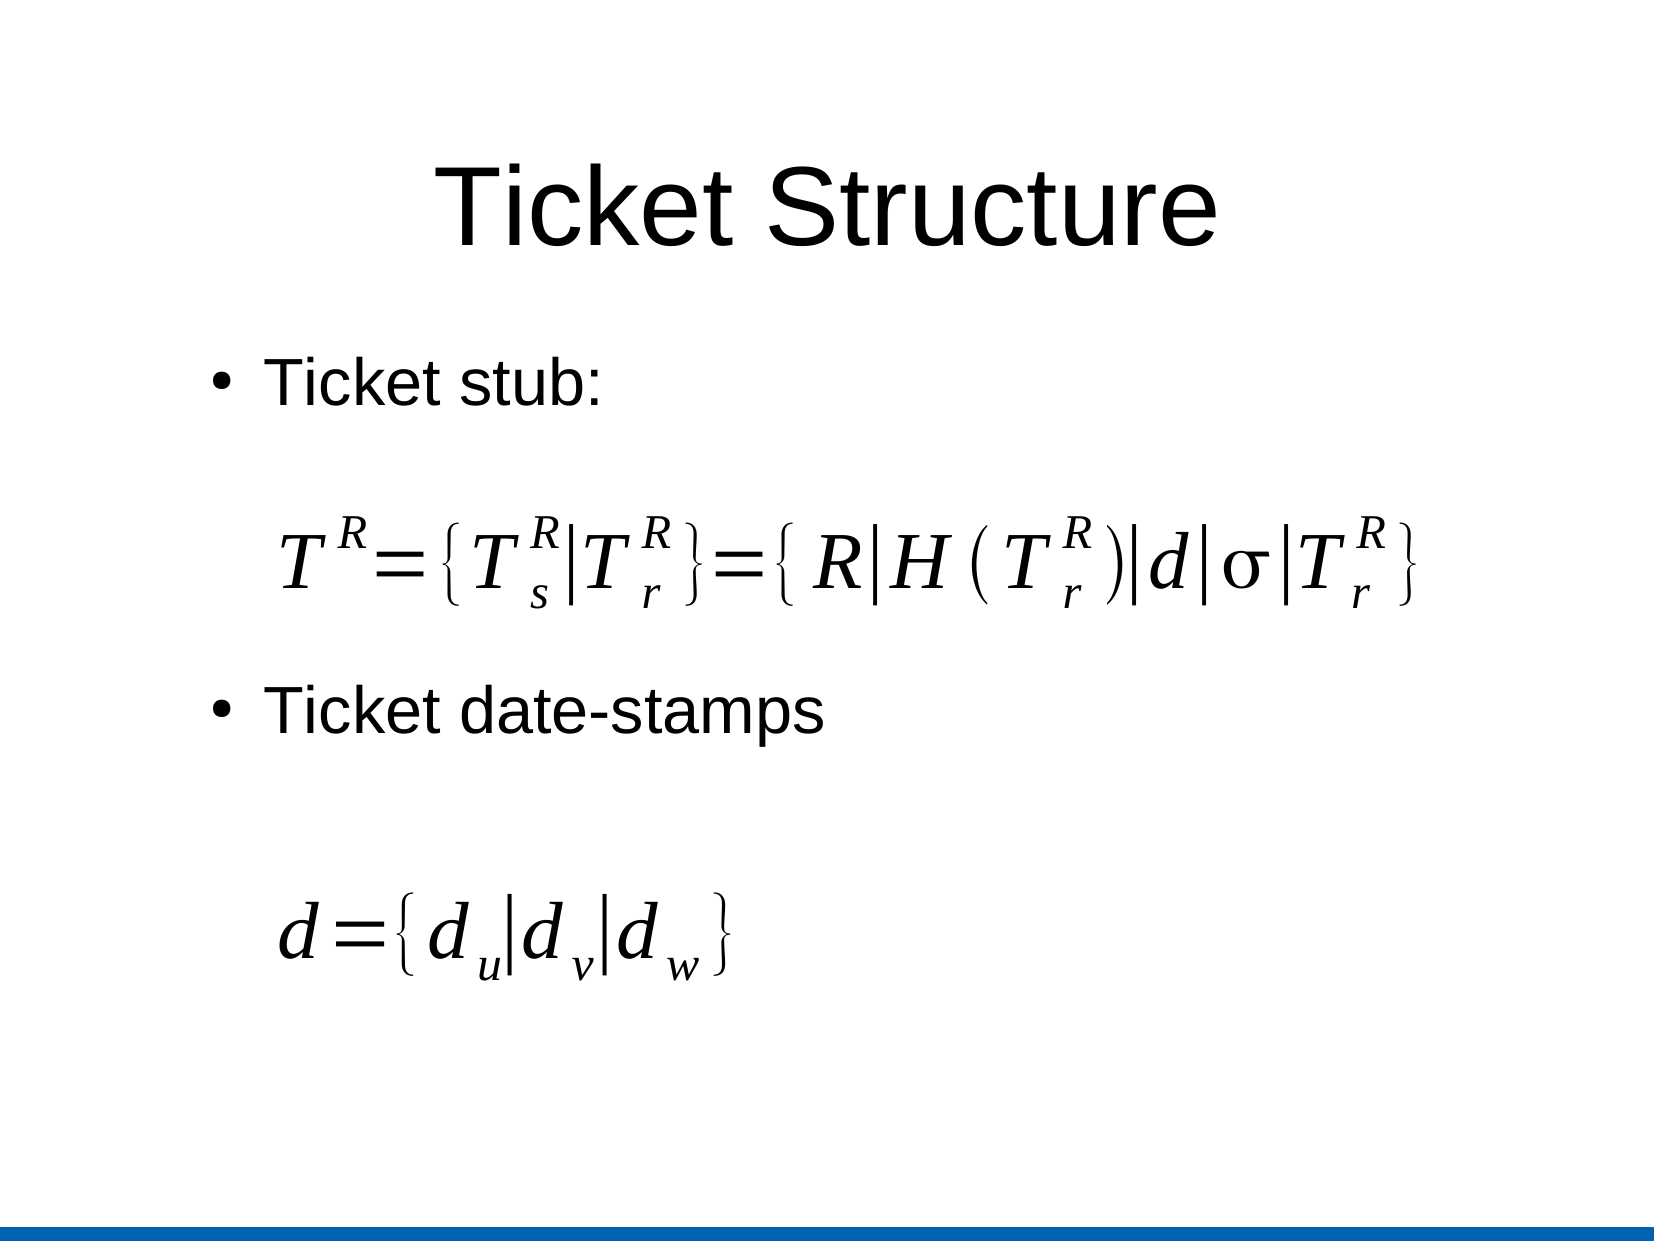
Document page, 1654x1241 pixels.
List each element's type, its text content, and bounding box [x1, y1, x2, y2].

list Ticket stub: Ticket date-stamps [121, 344, 1533, 1149]
title Ticket Structure [121, 102, 1533, 311]
chart [254, 888, 763, 990]
